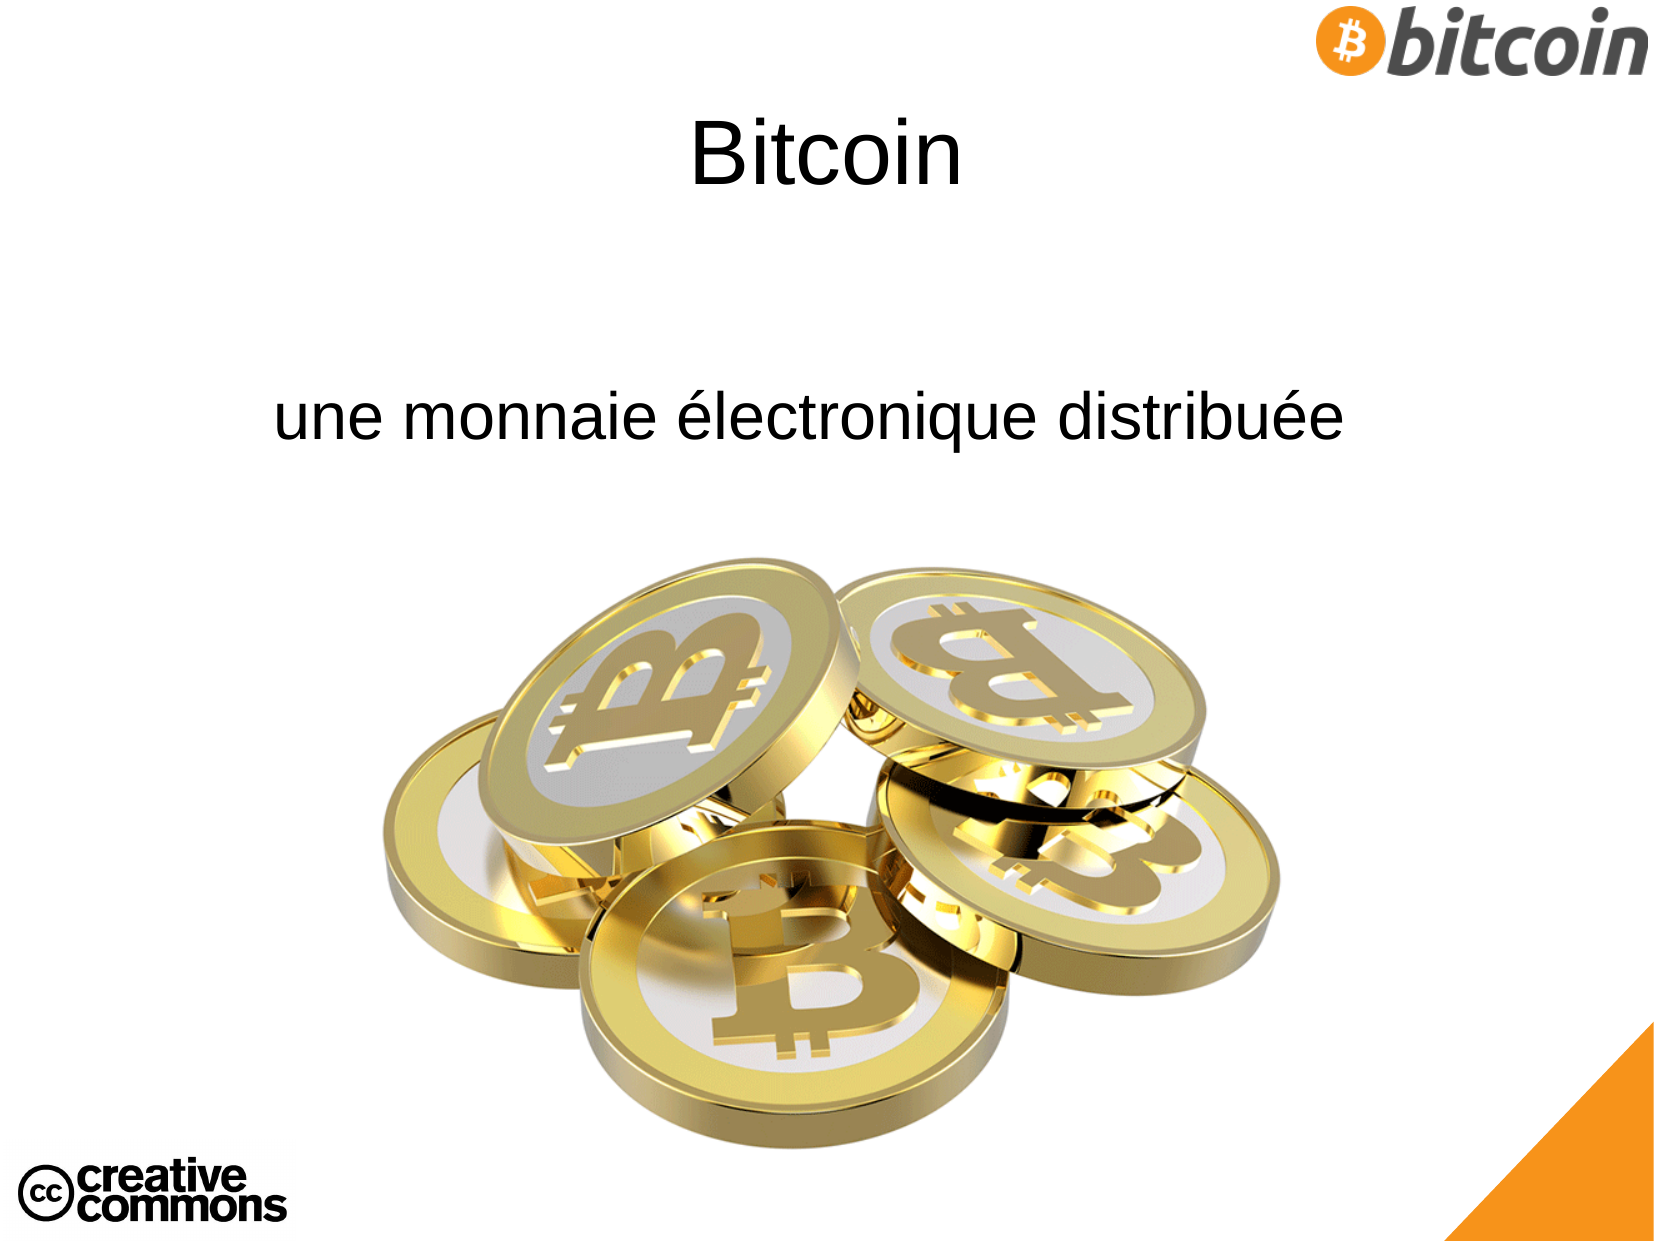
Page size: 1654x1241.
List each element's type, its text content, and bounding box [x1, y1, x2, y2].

title Bitcoin [82, 49, 1571, 257]
picture [3, 1139, 296, 1241]
subtitle une monnaie électronique distribuée [82, 290, 1538, 544]
picture [1316, 6, 1648, 76]
picture [335, 544, 1335, 1190]
